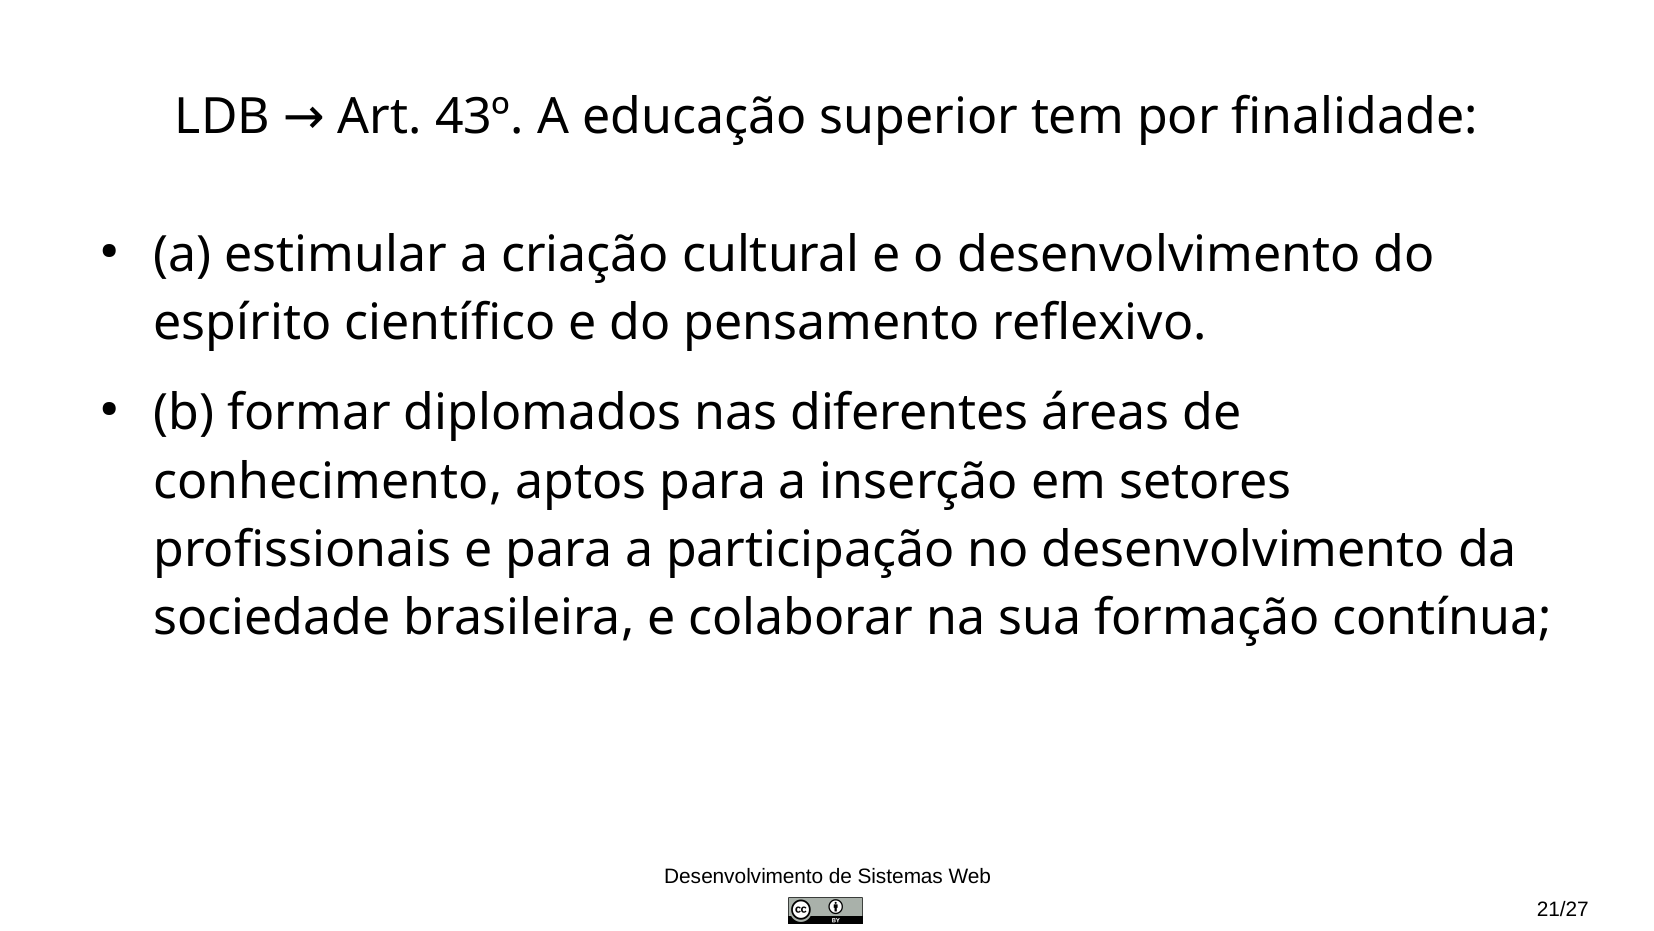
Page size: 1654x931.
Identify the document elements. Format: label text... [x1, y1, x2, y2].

list (a) estimular a criação cultural e o desenvolvimento do espírito científico e do pensamento reflexivo. (b) formar diplomados nas diferentes áreas de conhecimento, aptos para a inserção em setores profissionais e para a participação no desenvolvimento da sociedade brasileira, e colaborar na sua formação contínua; [82, 217, 1571, 827]
picture [788, 897, 863, 924]
title LDB → Art. 43º. A educação superior tem por finalidade: [82, 37, 1571, 193]
